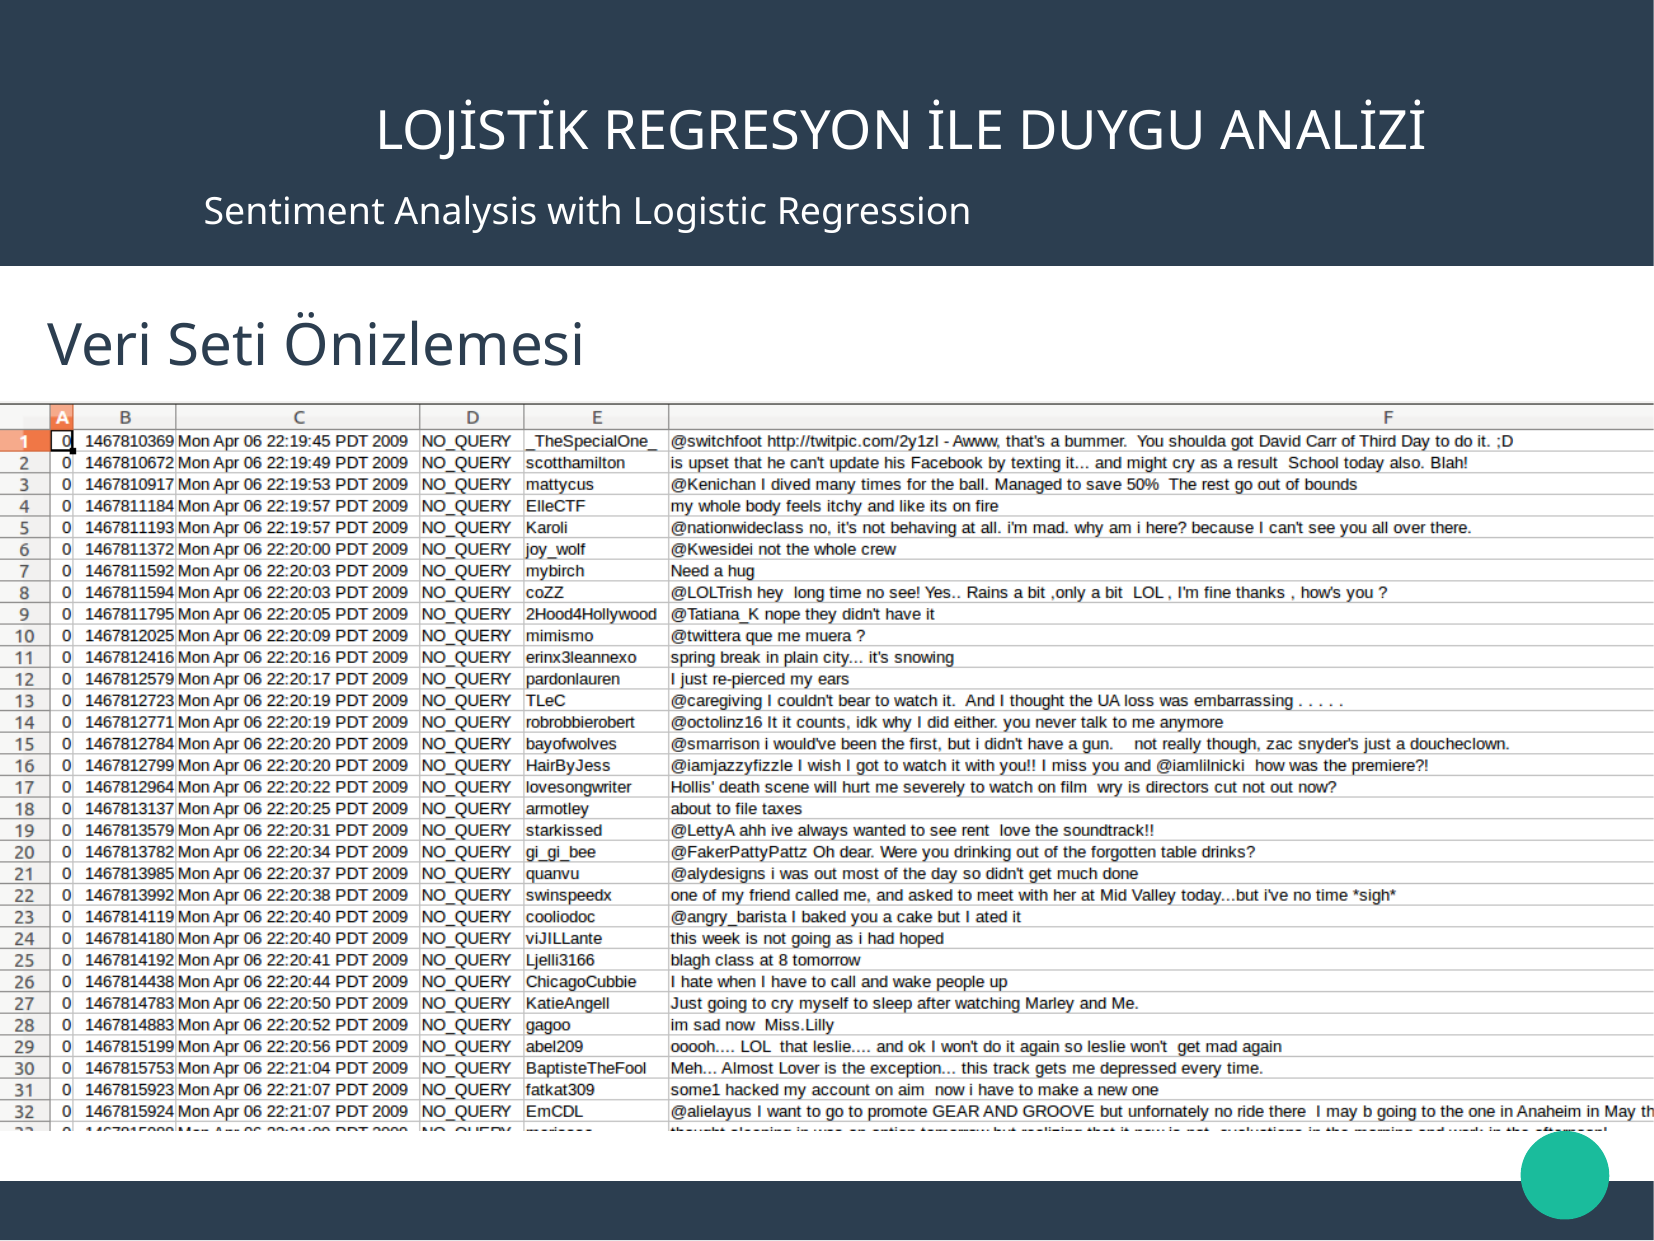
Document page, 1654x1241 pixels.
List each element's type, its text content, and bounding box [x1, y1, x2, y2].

text_box Sentiment Analysis with Logistic Regression [188, 177, 1312, 236]
title LOJİSTİK REGRESYON İLE DUYGU ANALİZİ [59, 49, 1595, 207]
text_box Veri Seti Önizlemesi [47, 248, 1583, 438]
picture [0, 401, 1654, 1131]
